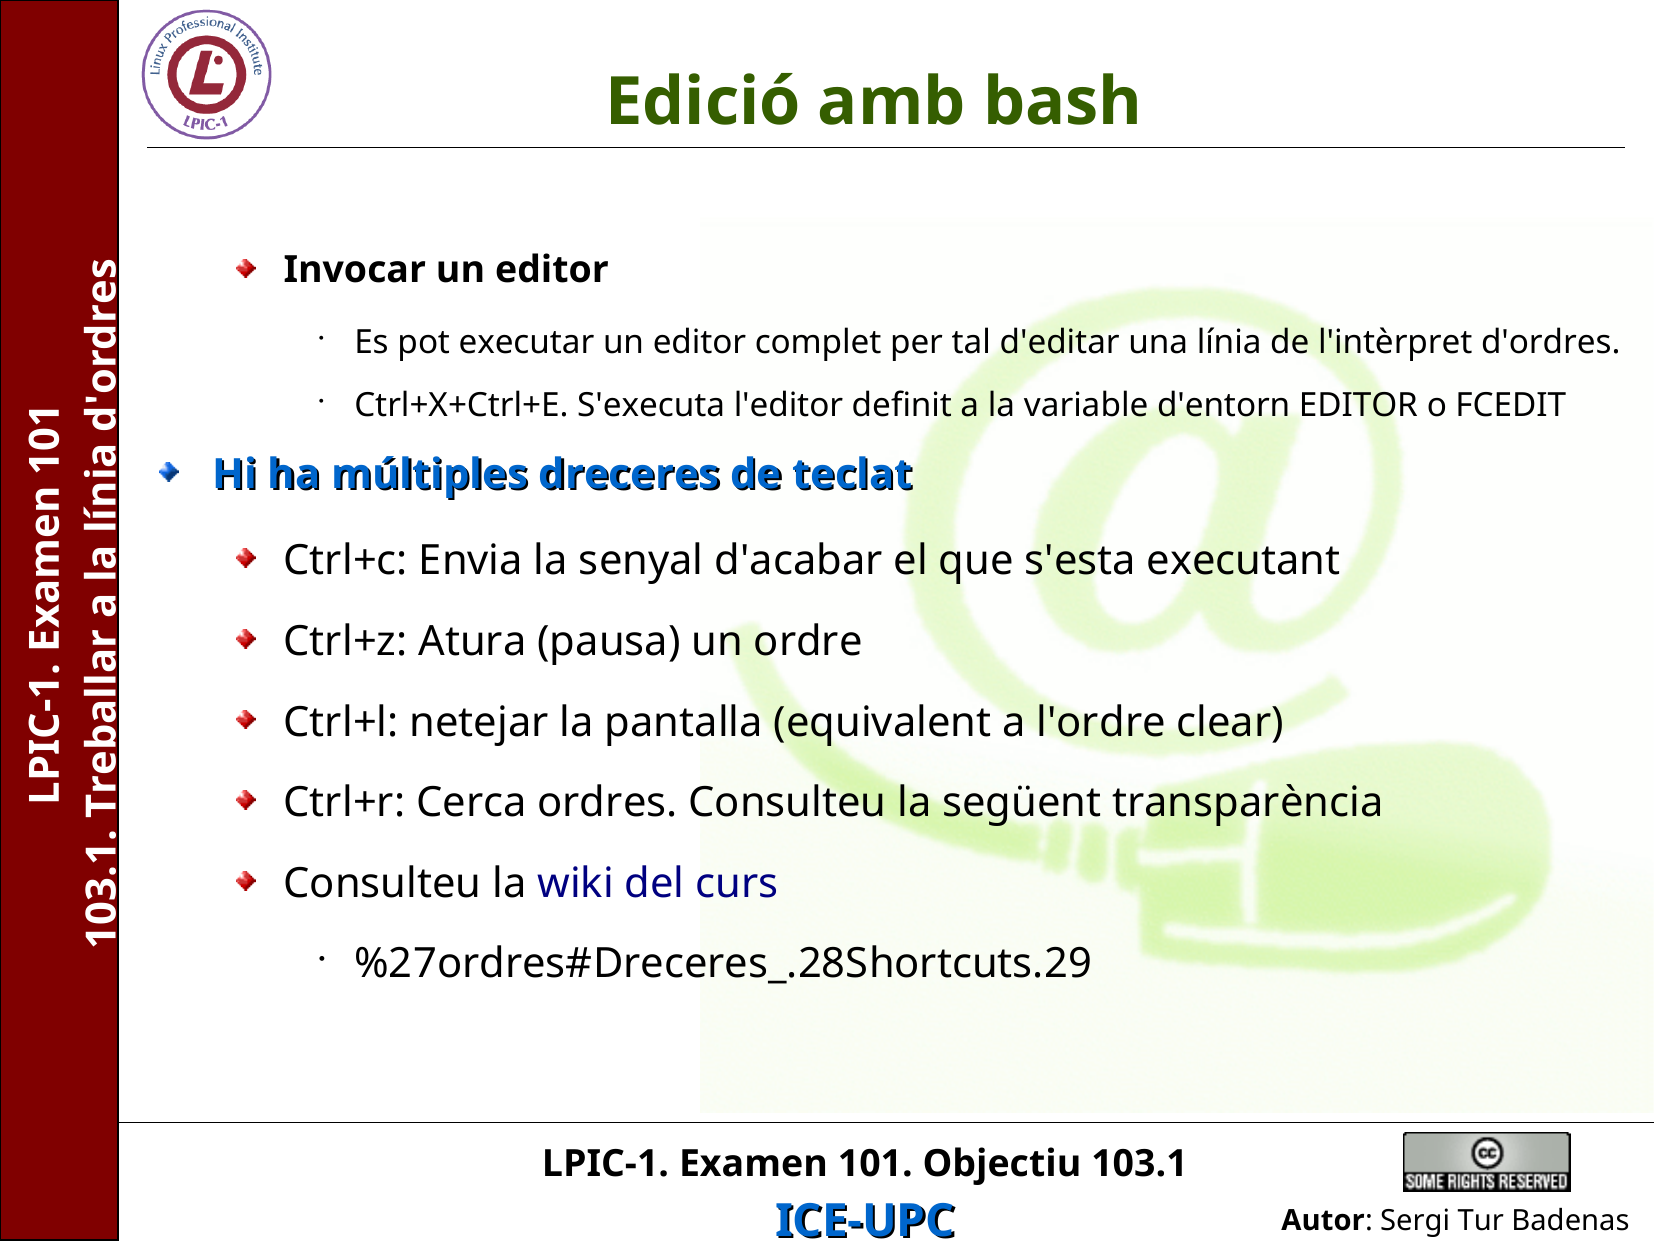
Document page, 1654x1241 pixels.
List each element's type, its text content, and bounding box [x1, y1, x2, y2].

list Invocar un editor Es pot executar un editor complet per tal d'editar una línia de l'intèrpret d'ordres. Ctrl+X+Ctrl+E. S'executa l'editor definit a la variable d'entorn EDITOR o FCEDIT Hi ha múltiples dreceres de teclat Ctrl+c: Envia la senyal d'acabar el que s'esta executant Ctrl+z: Atura (pausa) un ordre Ctrl+l: netejar la pantalla (equivalent a l'ordre clear) Ctrl+r: Cerca ordres. Consulteu la següent transparència Consulteu la wiki del curs %27ordres#Dreceres_.28Shortcuts.29 [141, 242, 1630, 1078]
title Edició amb bash [129, 56, 1619, 141]
picture [700, 217, 1654, 1113]
picture [135, 5, 277, 56]
picture [1403, 1132, 1571, 1192]
